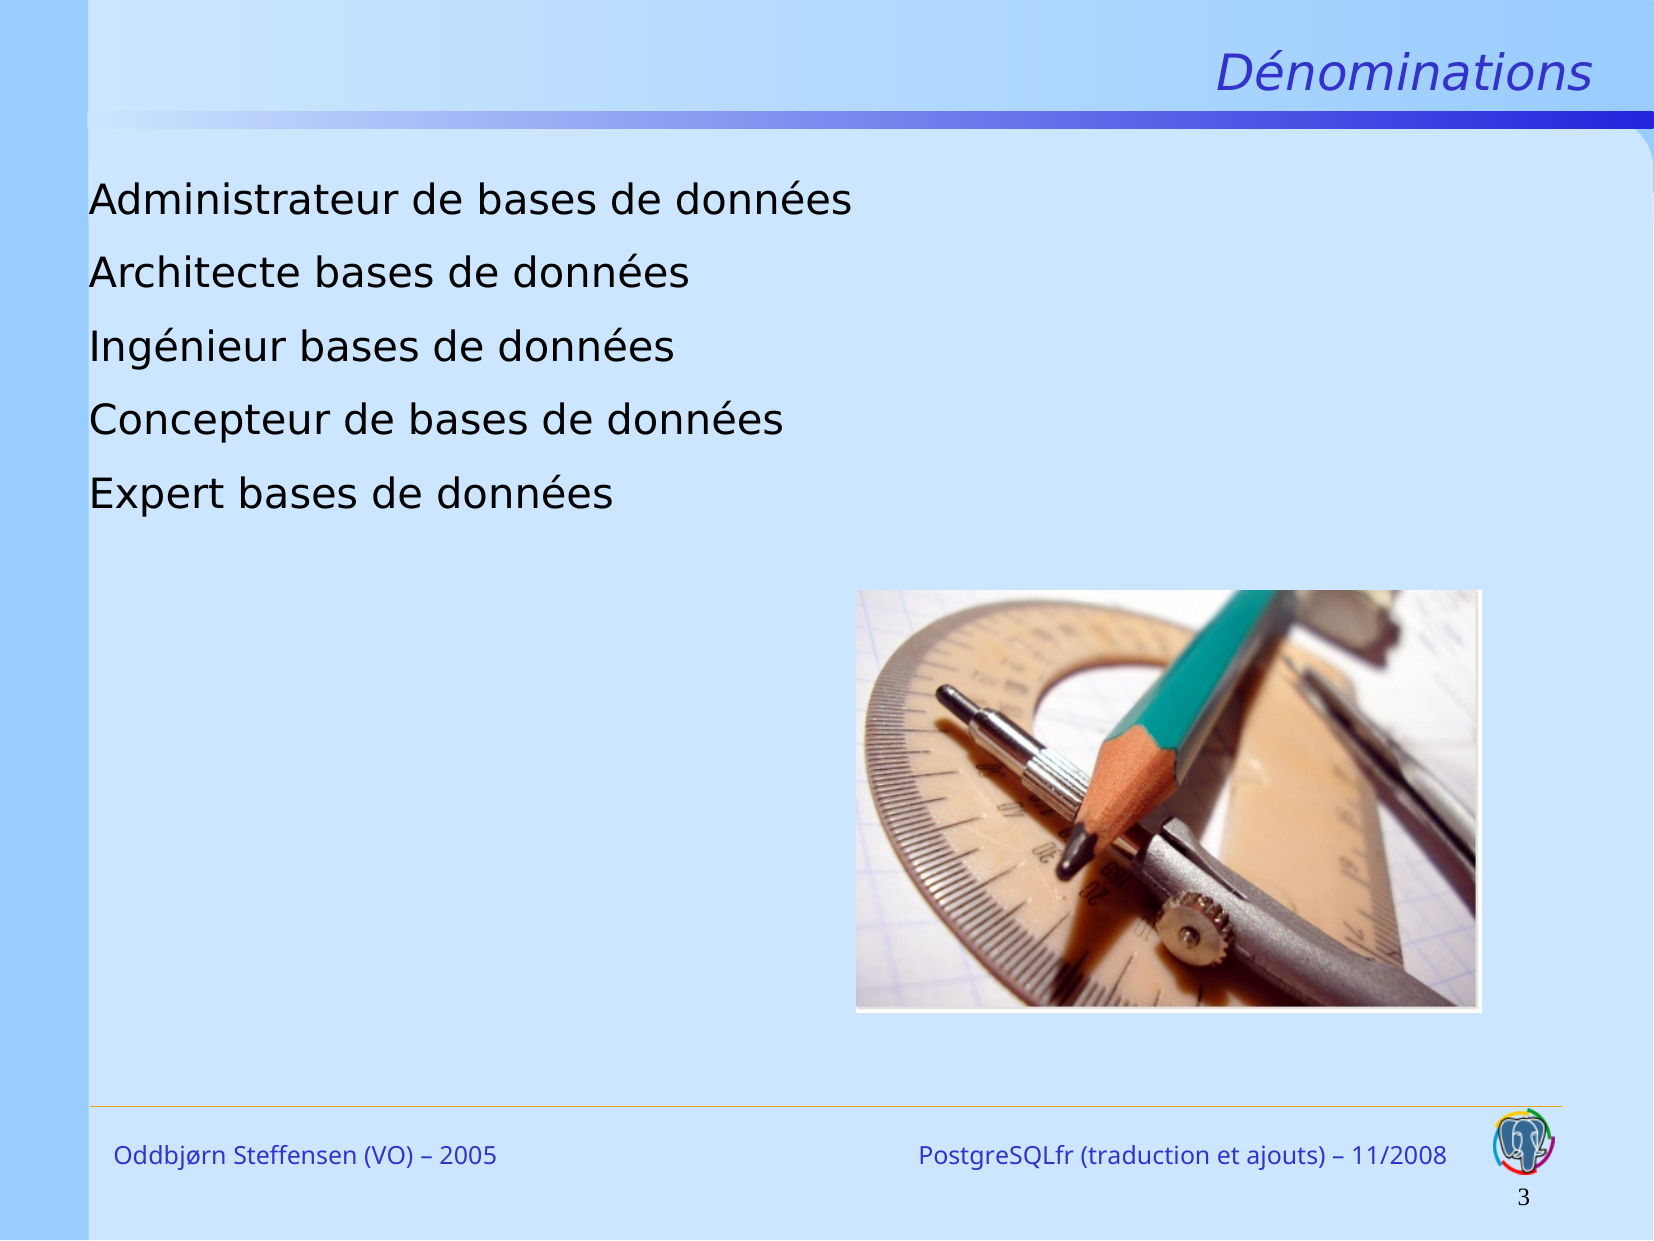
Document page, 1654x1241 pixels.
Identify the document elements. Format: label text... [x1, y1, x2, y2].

picture [1493, 1108, 1555, 1175]
list Administrateur de bases de données Architecte bases de données Ingénieur bases de données Concepteur de bases de données Expert bases de données [88, 175, 1547, 1063]
picture [856, 590, 1482, 1013]
title Dénominations [175, 0, 1594, 148]
